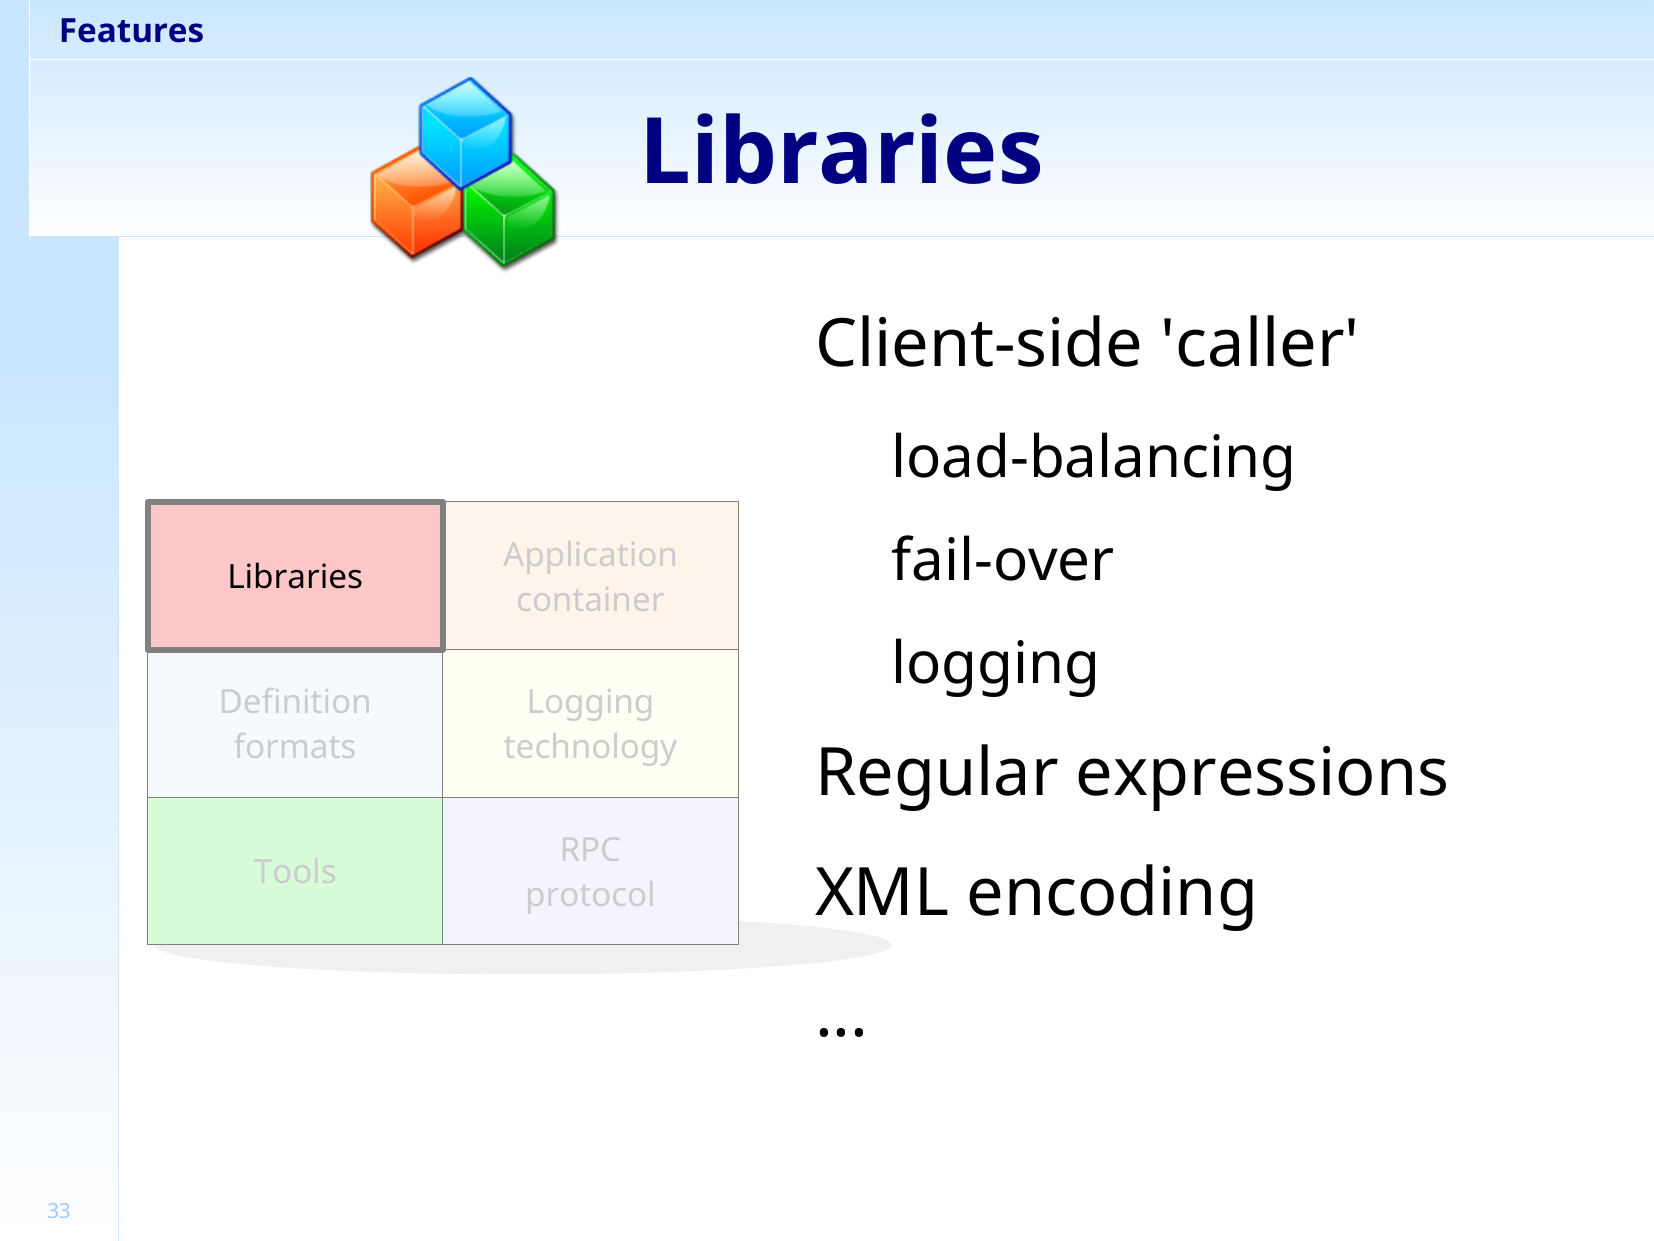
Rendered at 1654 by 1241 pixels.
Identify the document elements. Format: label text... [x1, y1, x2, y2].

list Client-side 'caller' load-balancing fail-over logging Regular expressions XML encoding ... [797, 295, 1625, 1167]
text_box [443, 650, 738, 797]
text_box [153, 920, 797, 975]
text_box [443, 798, 738, 944]
text_box [443, 502, 738, 649]
title Libraries [29, 59, 1654, 237]
text_box Libraries [147, 501, 443, 650]
title Features [59, 0, 355, 60]
picture [365, 76, 562, 273]
text_box [148, 798, 442, 944]
text_box [148, 650, 442, 797]
